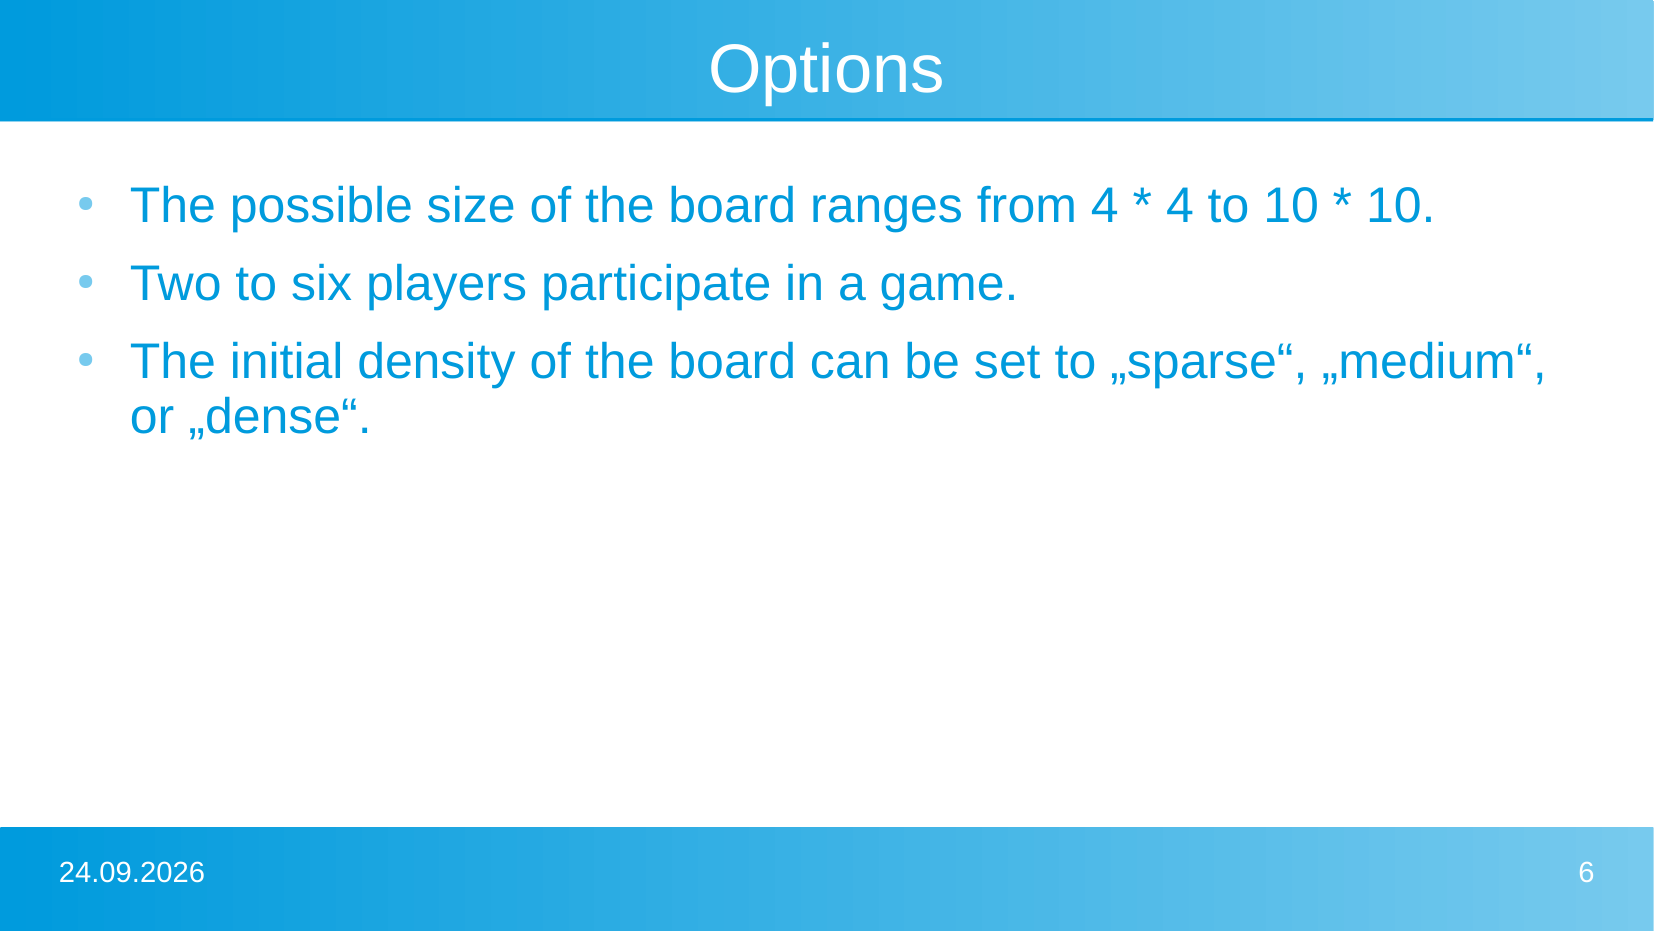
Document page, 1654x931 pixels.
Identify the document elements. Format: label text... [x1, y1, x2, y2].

title Options [59, 29, 1595, 108]
list The possible size of the board ranges from 4 * 4 to 10 * 10. Two to six players participate in a game. The initial density of the board can be set to „sparse“, „medium“, or „dense“. [59, 177, 1595, 768]
